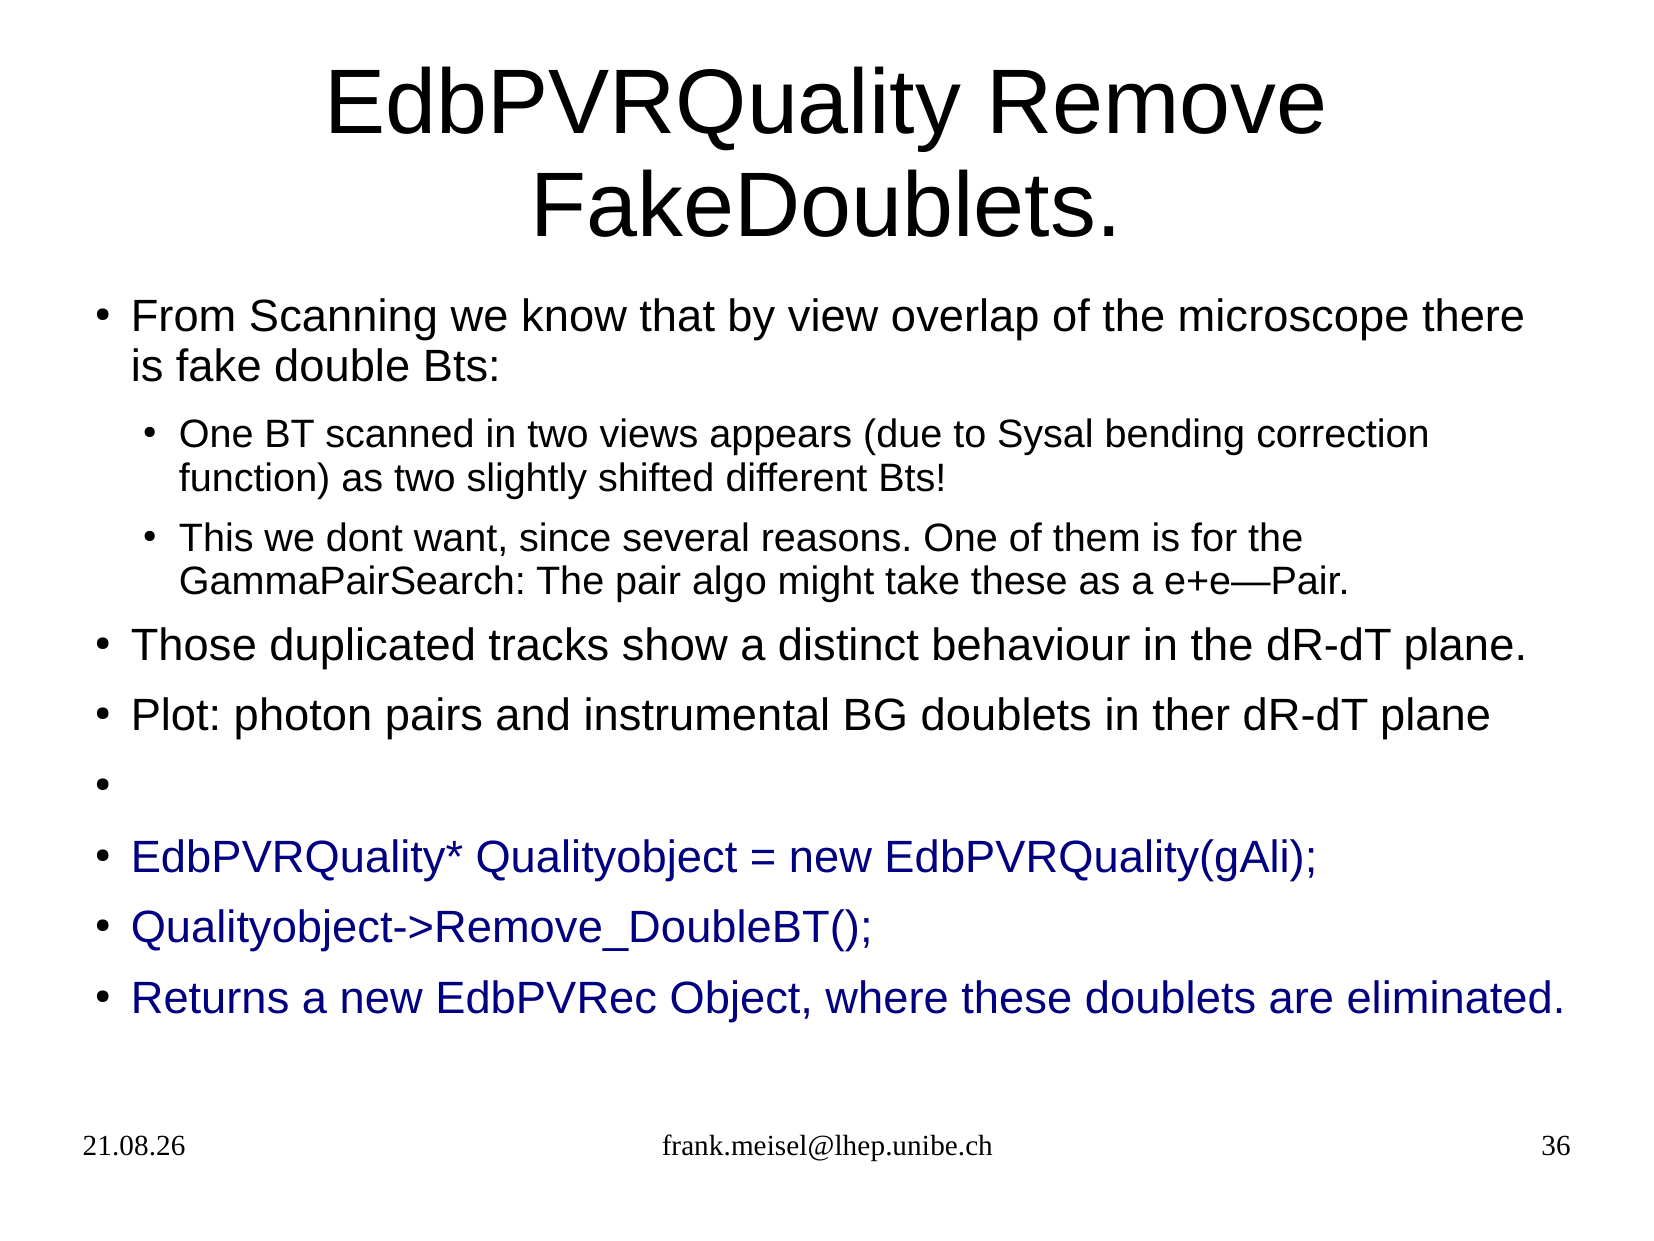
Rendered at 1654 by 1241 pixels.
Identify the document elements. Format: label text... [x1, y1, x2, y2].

title EdbPVRQuality Remove FakeDoublets. [82, 50, 1571, 256]
list From Scanning we know that by view overlap of the microscope there is fake double Bts: One BT scanned in two views appears (due to Sysal bending correction function) as two slightly shifted different Bts! This we dont want, since several reasons. One of them is for the GammaPairSearch: The pair algo might take these as a e+e—Pair. Those duplicated tracks show a distinct behaviour in the dR-dT plane. Plot: photon pairs and instrumental BG doublets in ther dR-dT plane EdbPVRQuality* Qualityobject = new EdbPVRQuality(gAli); Qualityobject->Remove_DoubleBT(); Returns a new EdbPVRec Object, where these doublets are eliminated. [82, 290, 1571, 1109]
